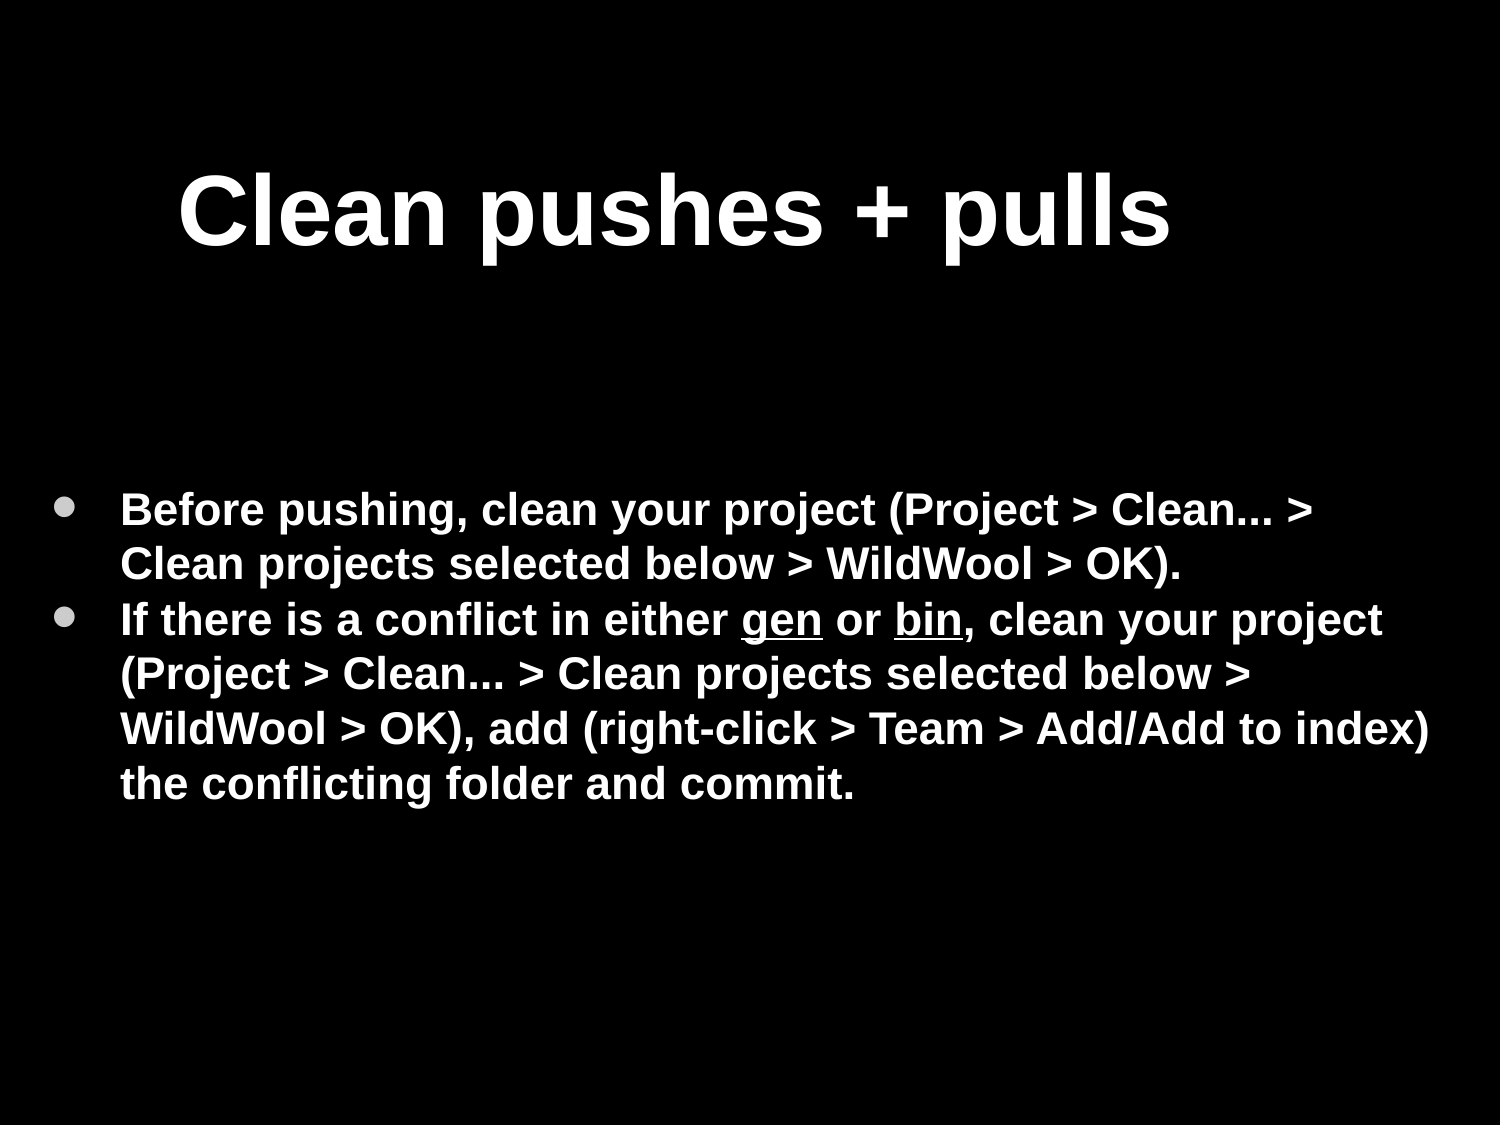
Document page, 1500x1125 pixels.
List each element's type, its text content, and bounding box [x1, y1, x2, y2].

title Clean pushes + pulls [112, 96, 1388, 298]
subtitle Before pushing, clean your project (Project > Clean... > Clean projects selected below > WildWool > OK). If there is a conflict in either gen or bin, clean your project (Project > Clean... > Clean projects selected below > WildWool > OK), add (right-click > Team > Add/Add to index) the conflicting folder and commit. [30, 298, 1467, 991]
